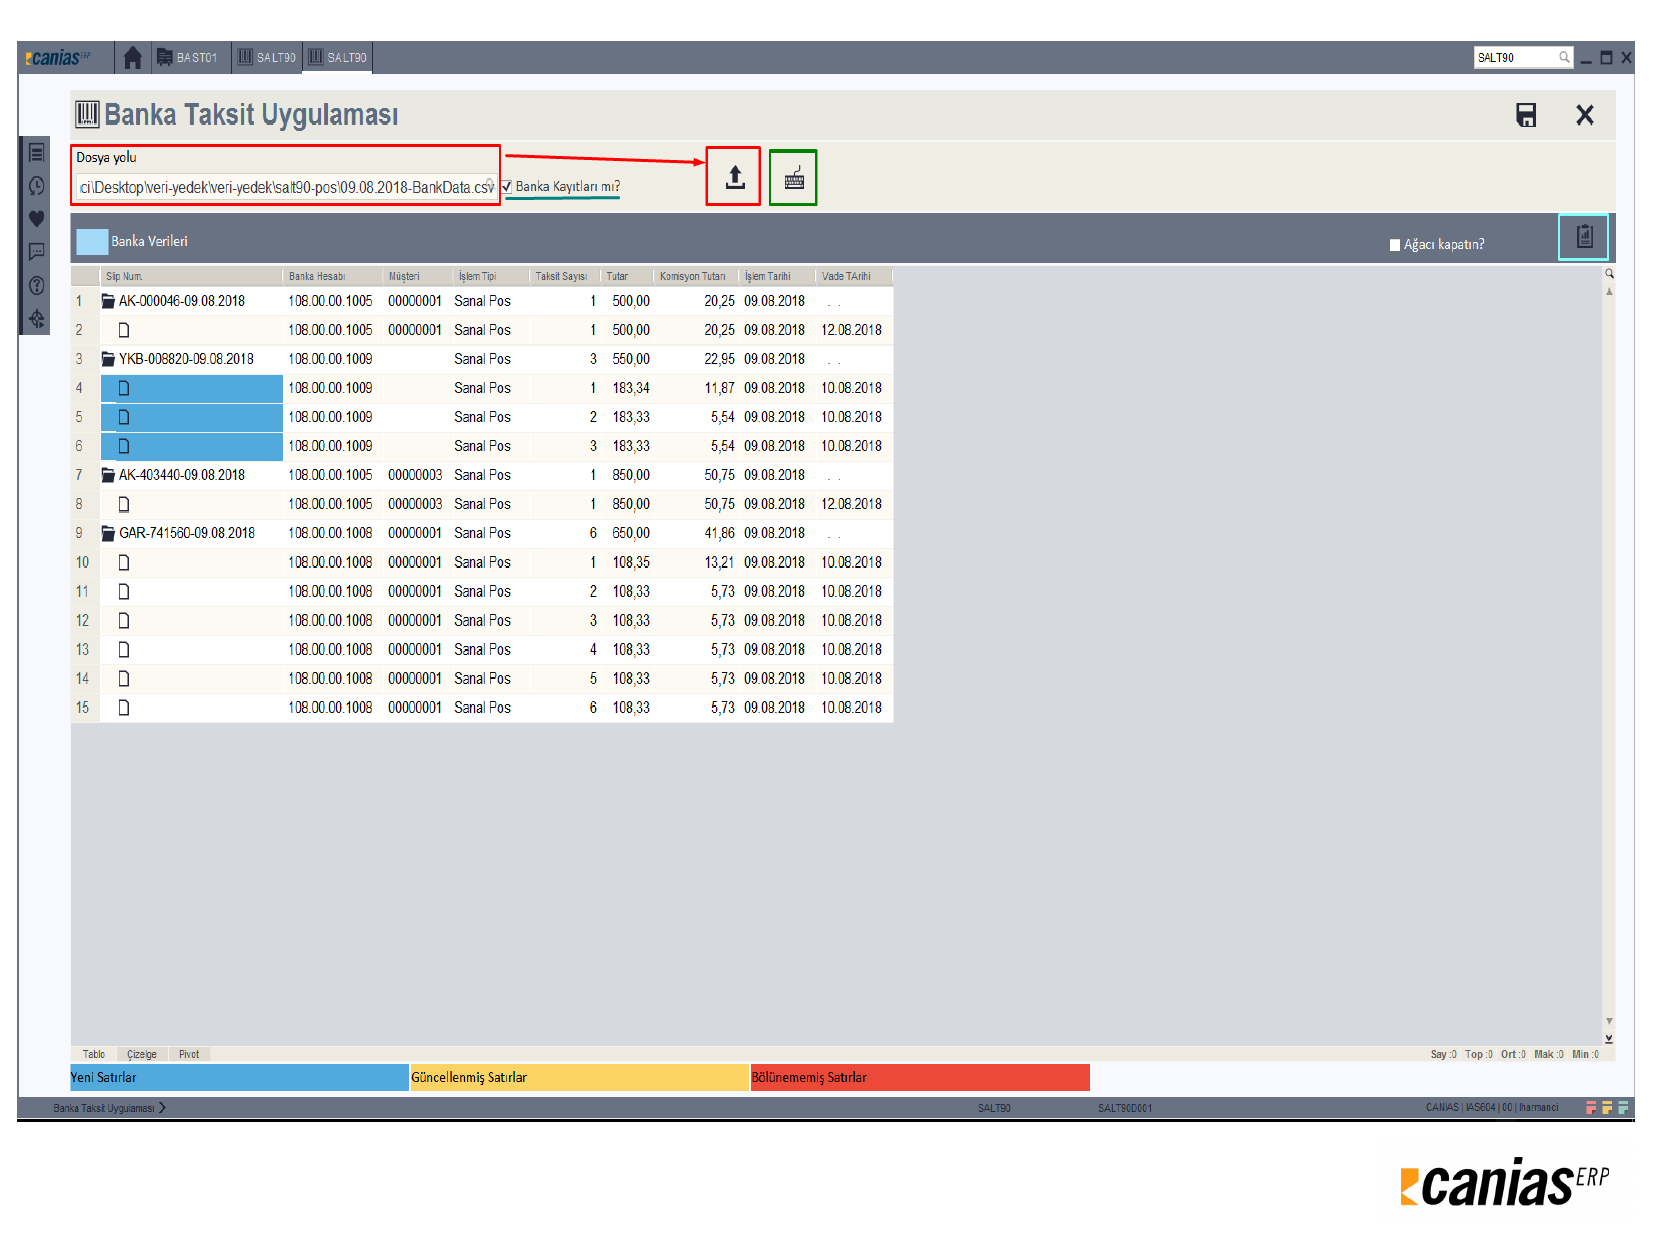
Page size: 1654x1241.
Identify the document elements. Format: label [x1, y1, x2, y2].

picture [17, 41, 1635, 1123]
picture [1375, 1139, 1635, 1223]
